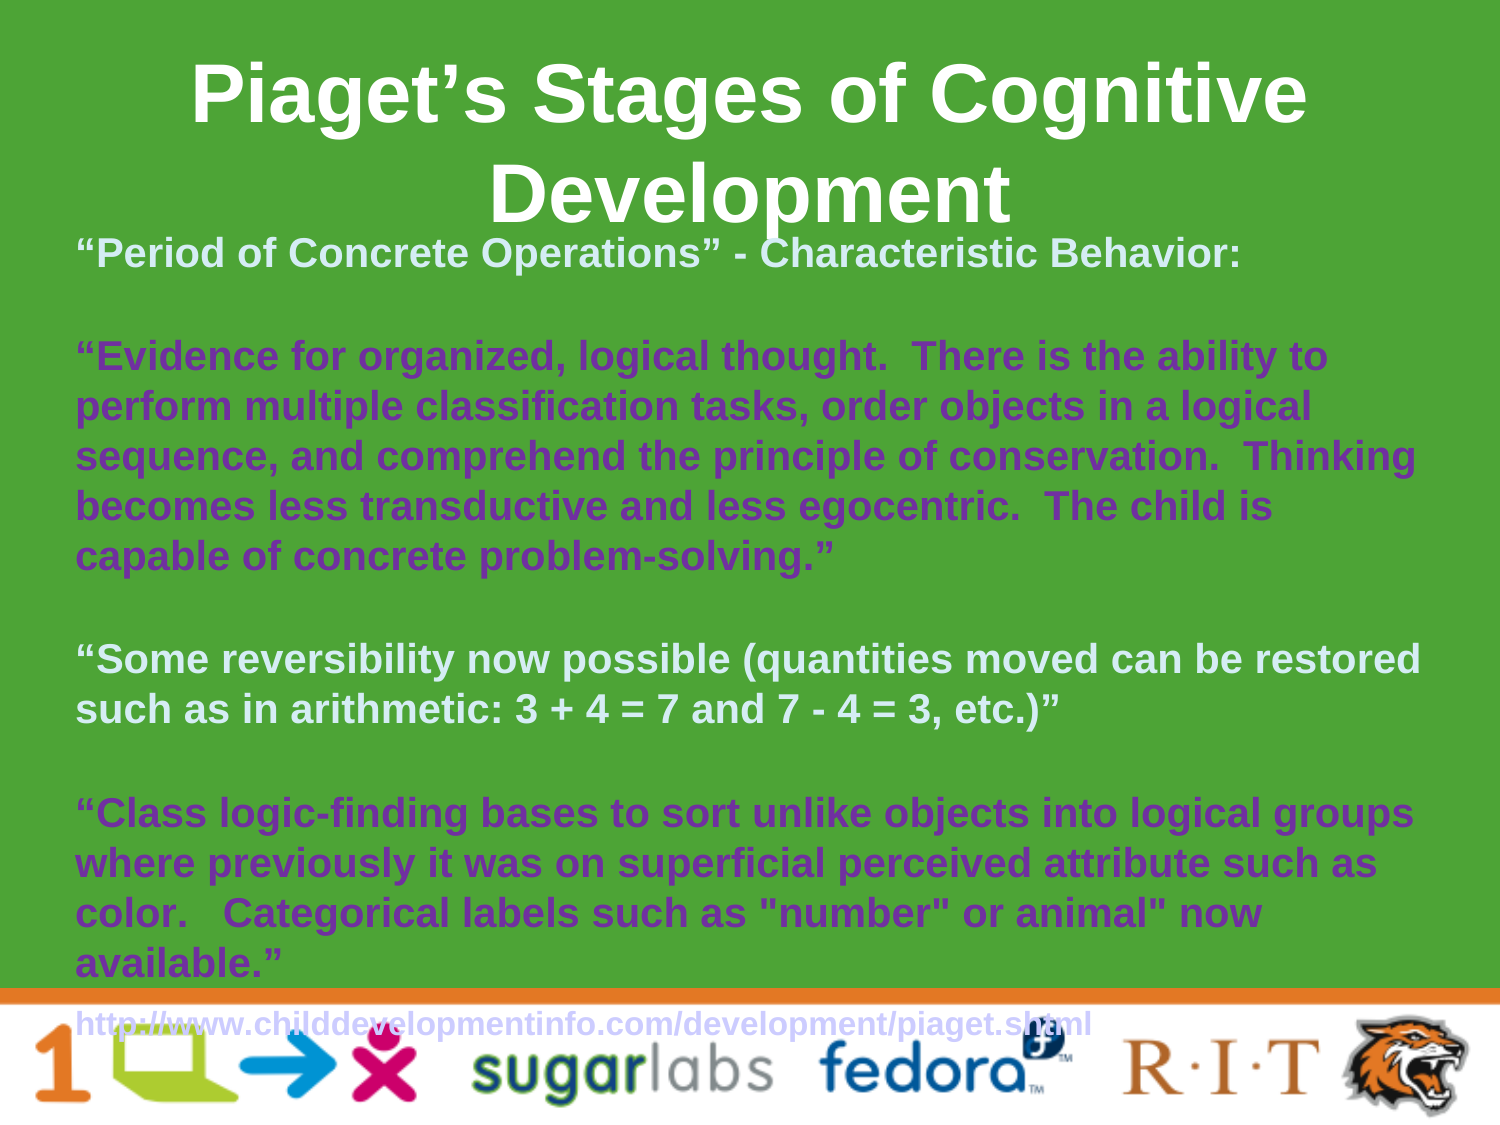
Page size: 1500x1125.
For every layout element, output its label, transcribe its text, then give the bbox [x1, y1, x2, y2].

picture [0, 988, 1500, 1125]
subtitle “Period of Concrete Operations” - Characteristic Behavior: “Evidence for organized, logical thought. There is the ability to perform multiple classification tasks, order objects in a logical sequence, and comprehend the principle of conservation. Thinking becomes less transductive and less egocentric. The child is capable of concrete problem-solving.” “Some reversibility now possible (quantities moved can be restored such as in arithmetic: 3 + 4 = 7 and 7 - 4 = 3, etc.)” “Class logic-finding bases to sort unlike objects into logical groups where previously it was on superficial perceived attribute such as color. Categorical labels such as "number" or animal" now available.” http://www.childdevelopmentinfo.com/development/piaget.shtml [75, 225, 1425, 1042]
title Piaget’s Stages of Cognitive Development [75, 45, 1425, 225]
